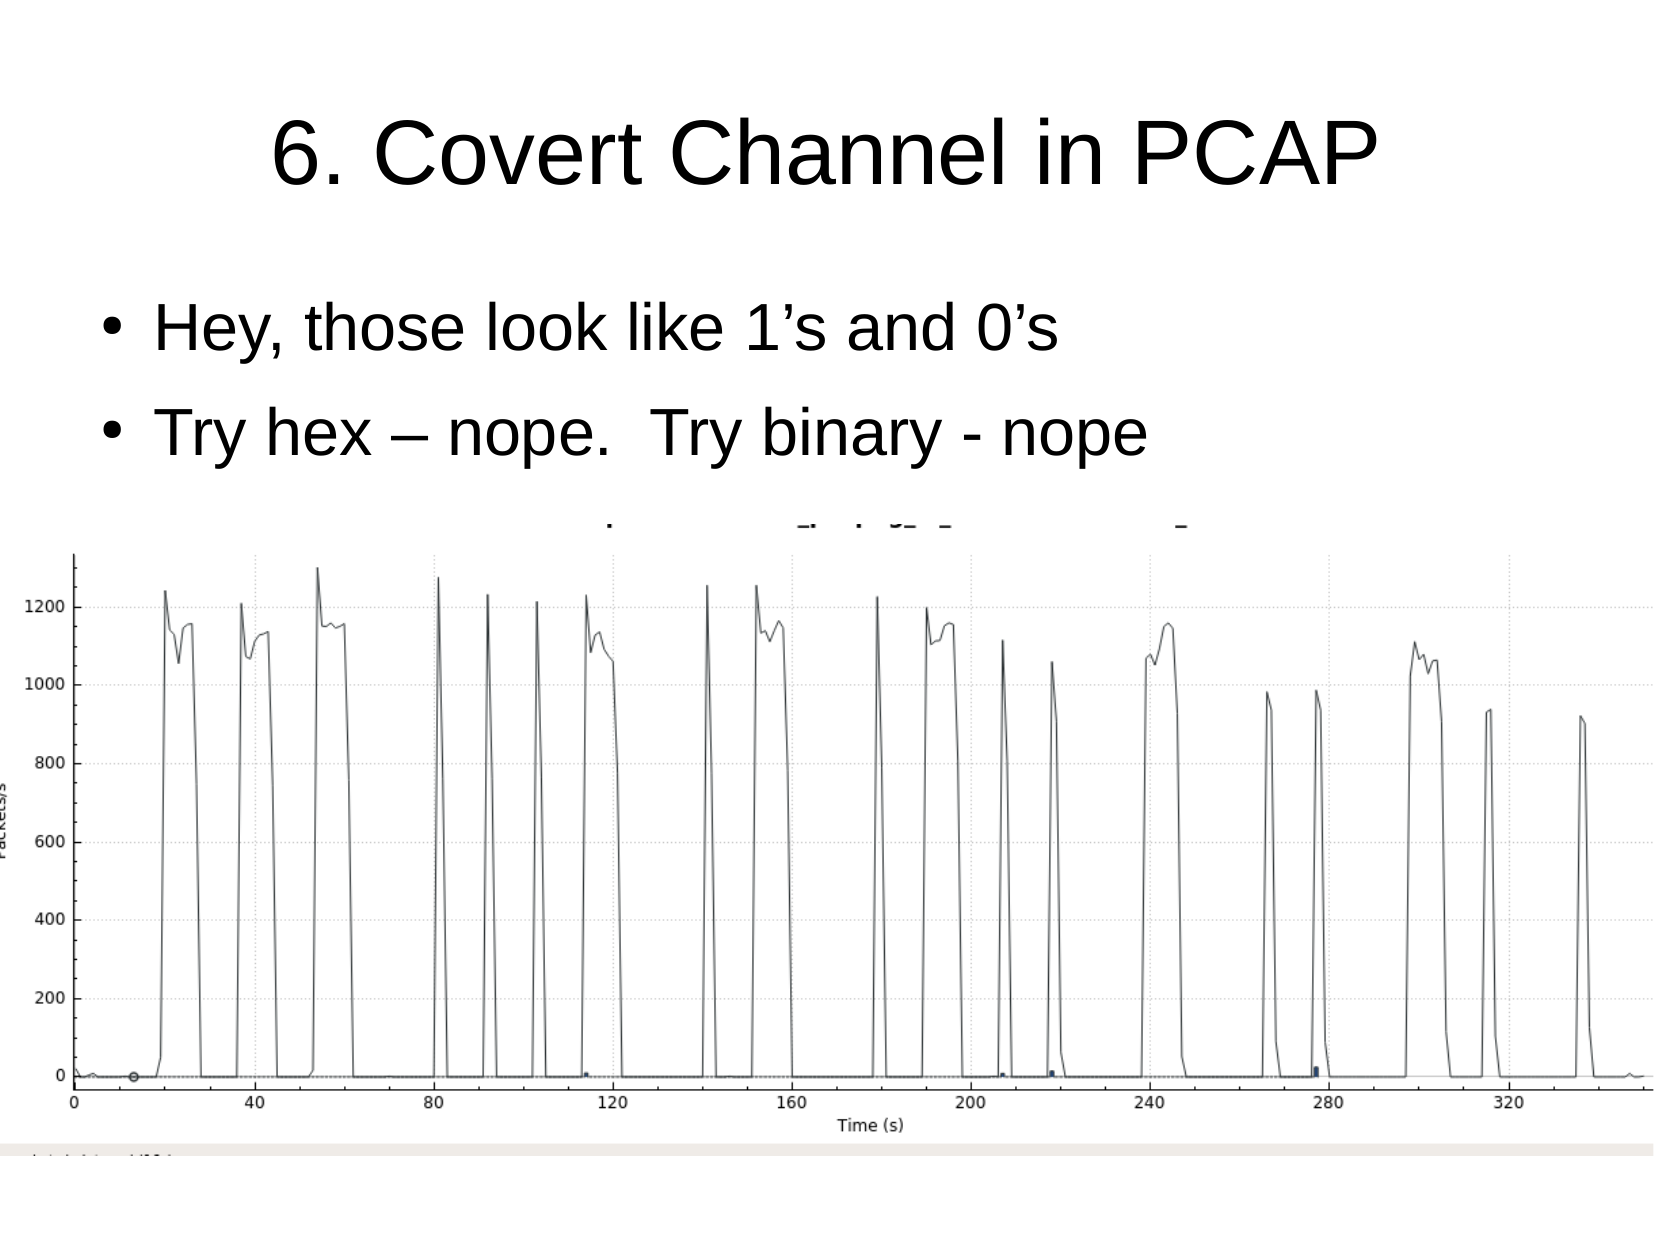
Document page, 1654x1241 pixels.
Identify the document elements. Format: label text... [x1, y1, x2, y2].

picture [0, 524, 1654, 1156]
title 6. Covert Channel in PCAP [82, 49, 1571, 257]
list Hey, those look like 1’s and 0’s Try hex – nope. Try binary - nope [82, 290, 1571, 524]
